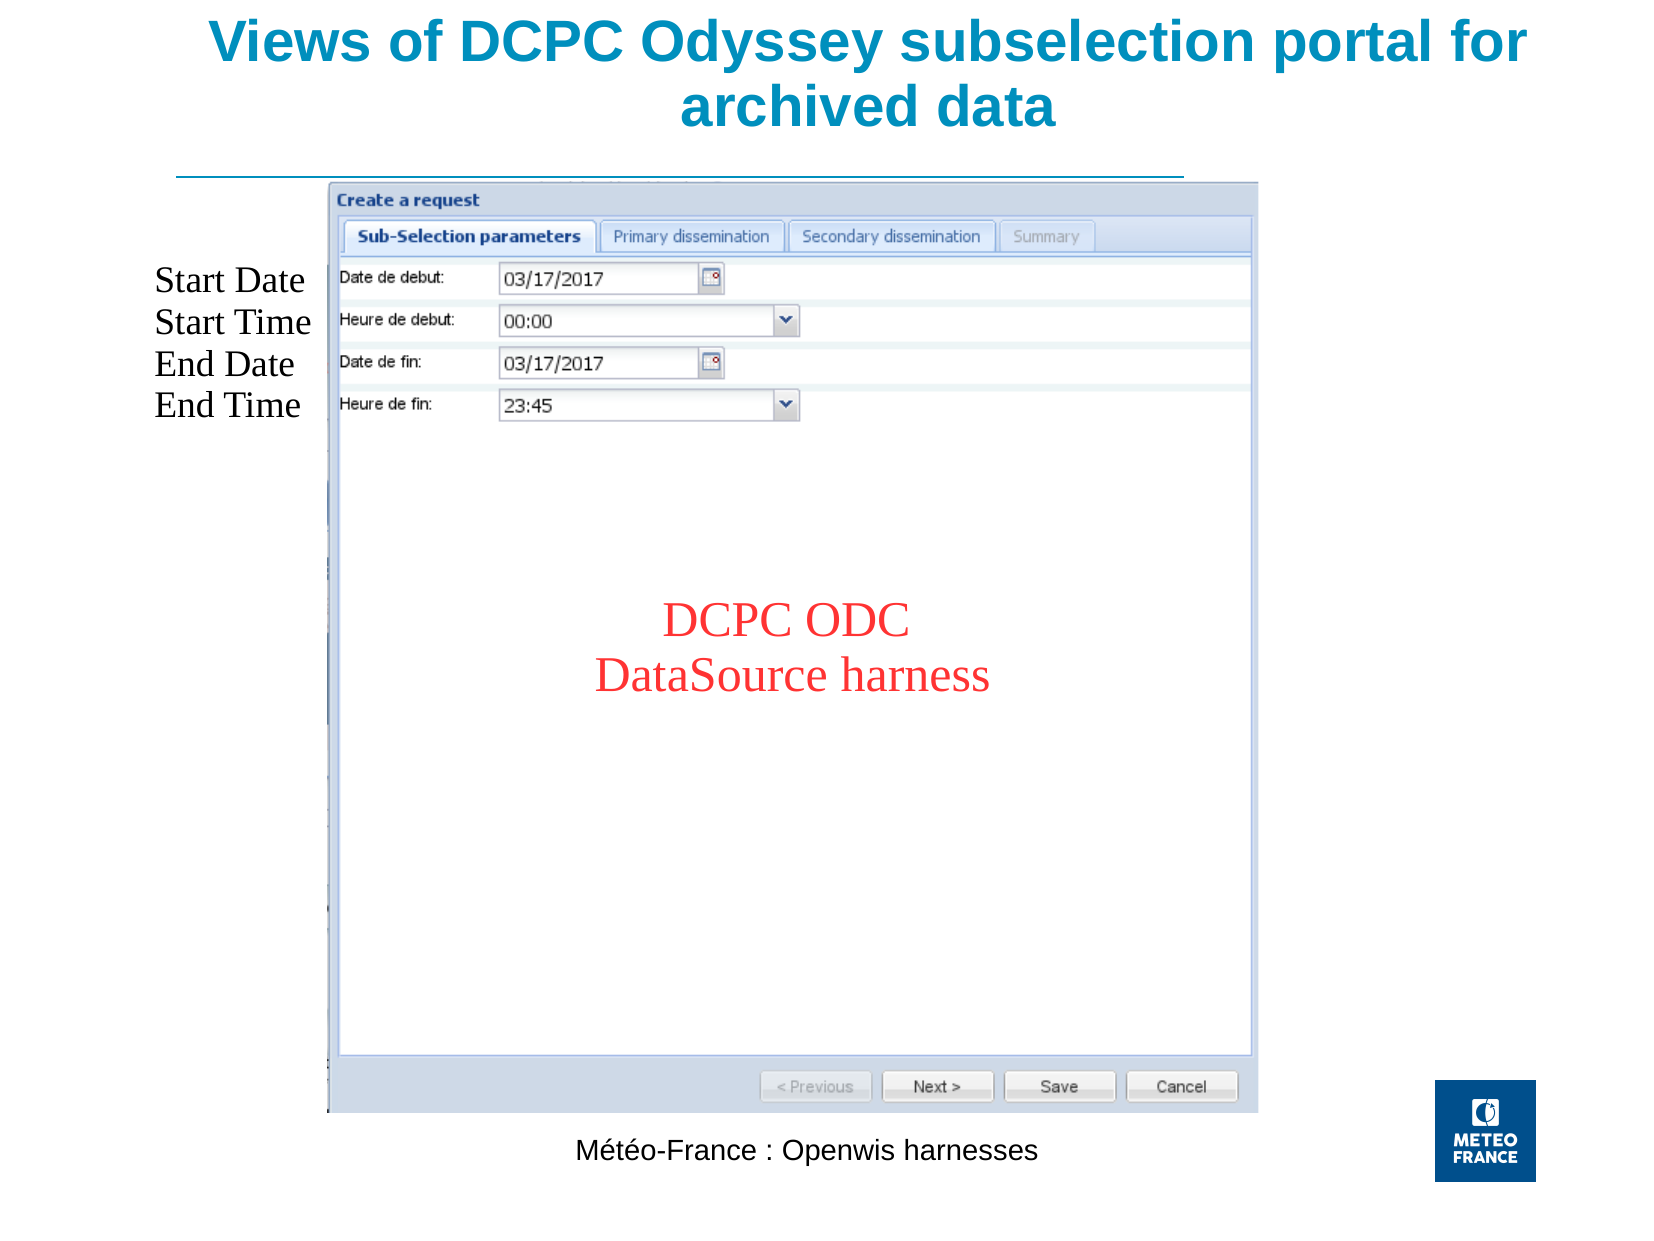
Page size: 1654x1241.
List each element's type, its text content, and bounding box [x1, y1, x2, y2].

picture [327, 181, 1259, 1113]
text_box Start Date Start Time End Date End Time [139, 252, 419, 433]
picture [1435, 1080, 1536, 1182]
title Views of DCPC Odyssey subselection portal for archived data [129, 8, 1609, 139]
